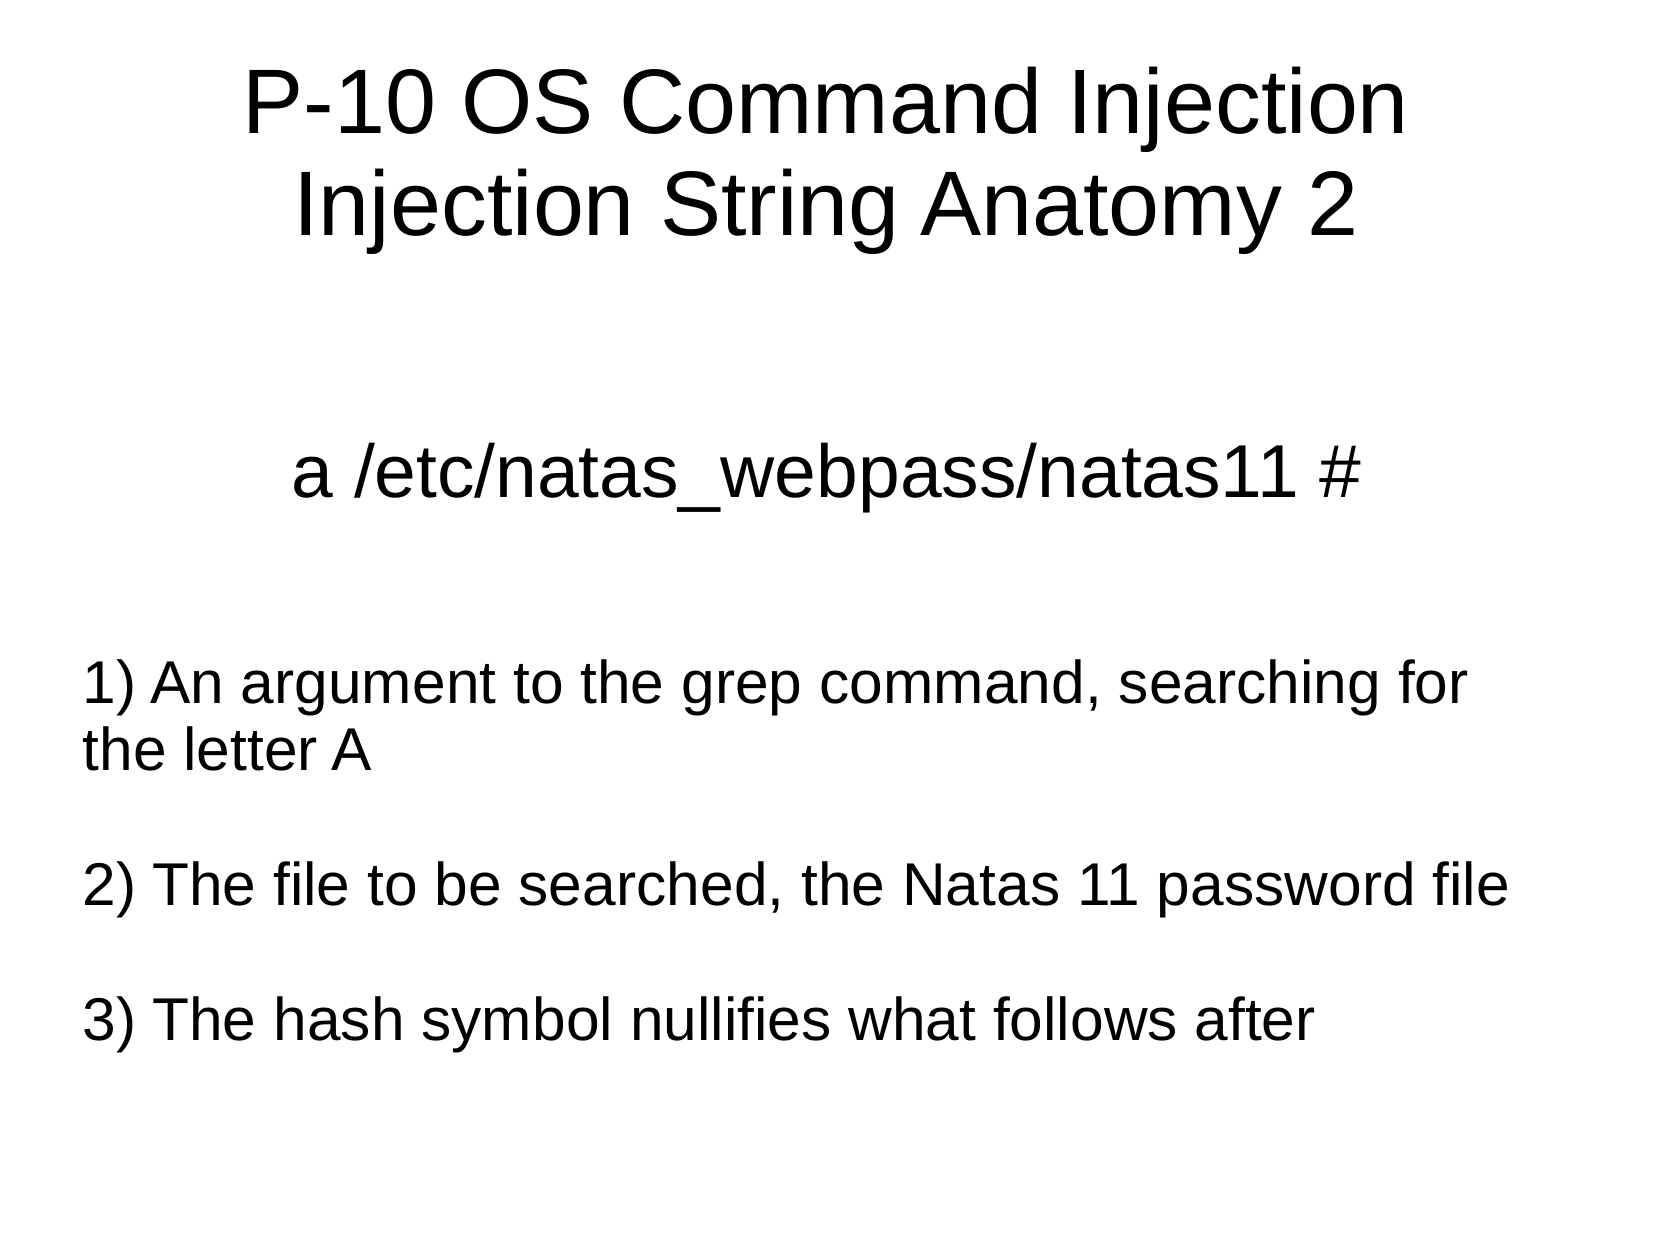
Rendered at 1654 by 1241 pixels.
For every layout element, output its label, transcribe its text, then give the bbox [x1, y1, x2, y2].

title P-10 OS Command Injection Injection String Anatomy 2 [82, 49, 1571, 257]
subtitle a /etc/natas_webpass/natas11 # 1) An argument to the grep command, searching for the letter A 2) The file to be searched, the Natas 11 password file 3) The hash symbol nullifies what follows after [82, 290, 1571, 1109]
